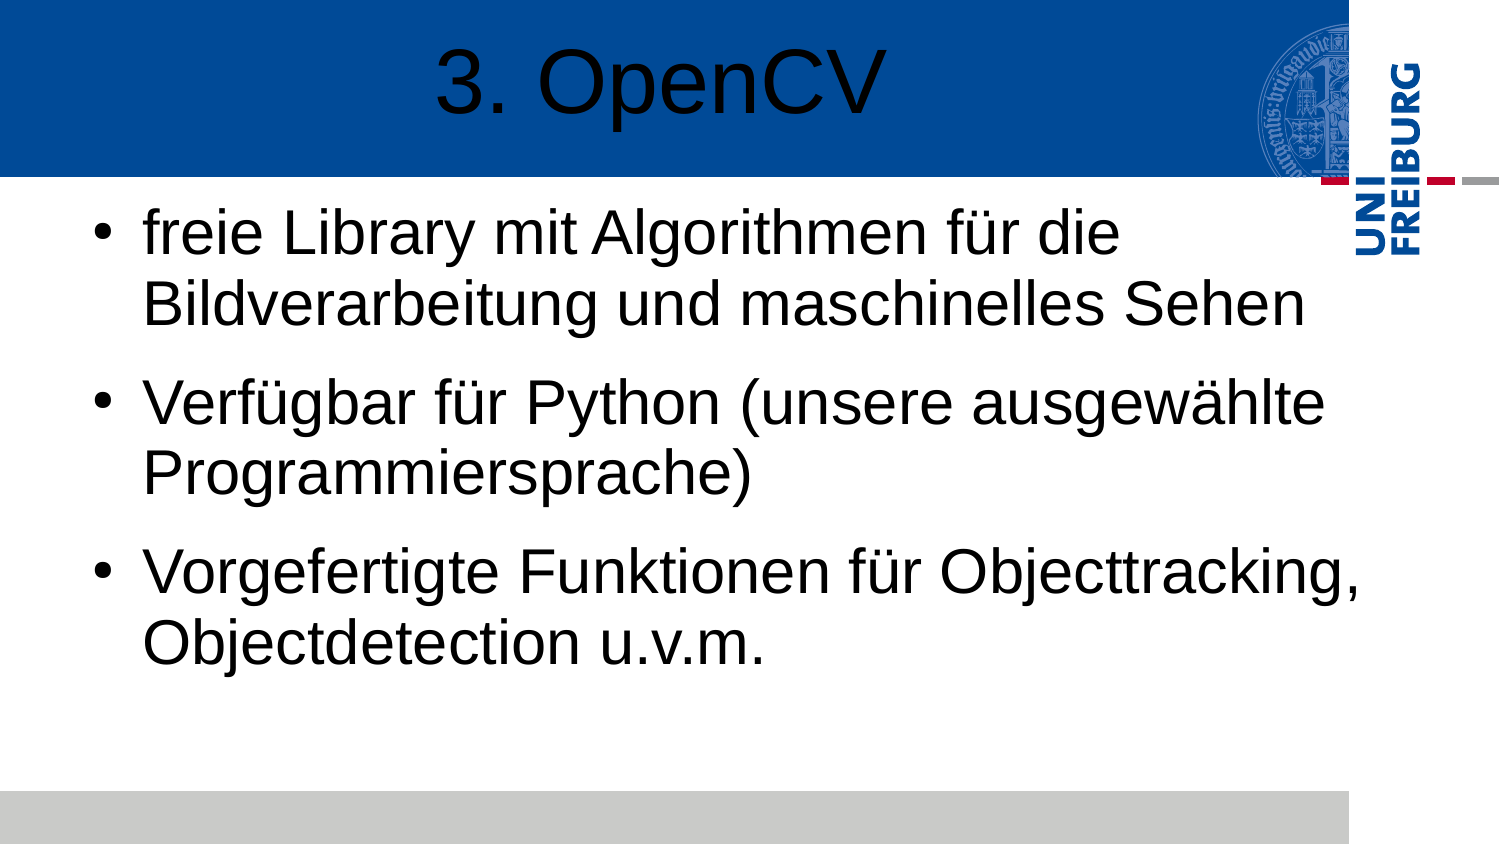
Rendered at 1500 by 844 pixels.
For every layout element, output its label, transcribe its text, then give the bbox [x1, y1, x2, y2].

title 3. OpenCV [88, 30, 1235, 134]
list freie Library mit Algorithmen für die Bildverarbeitung und maschinelles Sehen Verfügbar für Python (unsere ausgewählte Programmiersprache) Vorgefertigte Funktionen für Objecttracking, Objectdetection u.v.m. [75, 197, 1425, 687]
